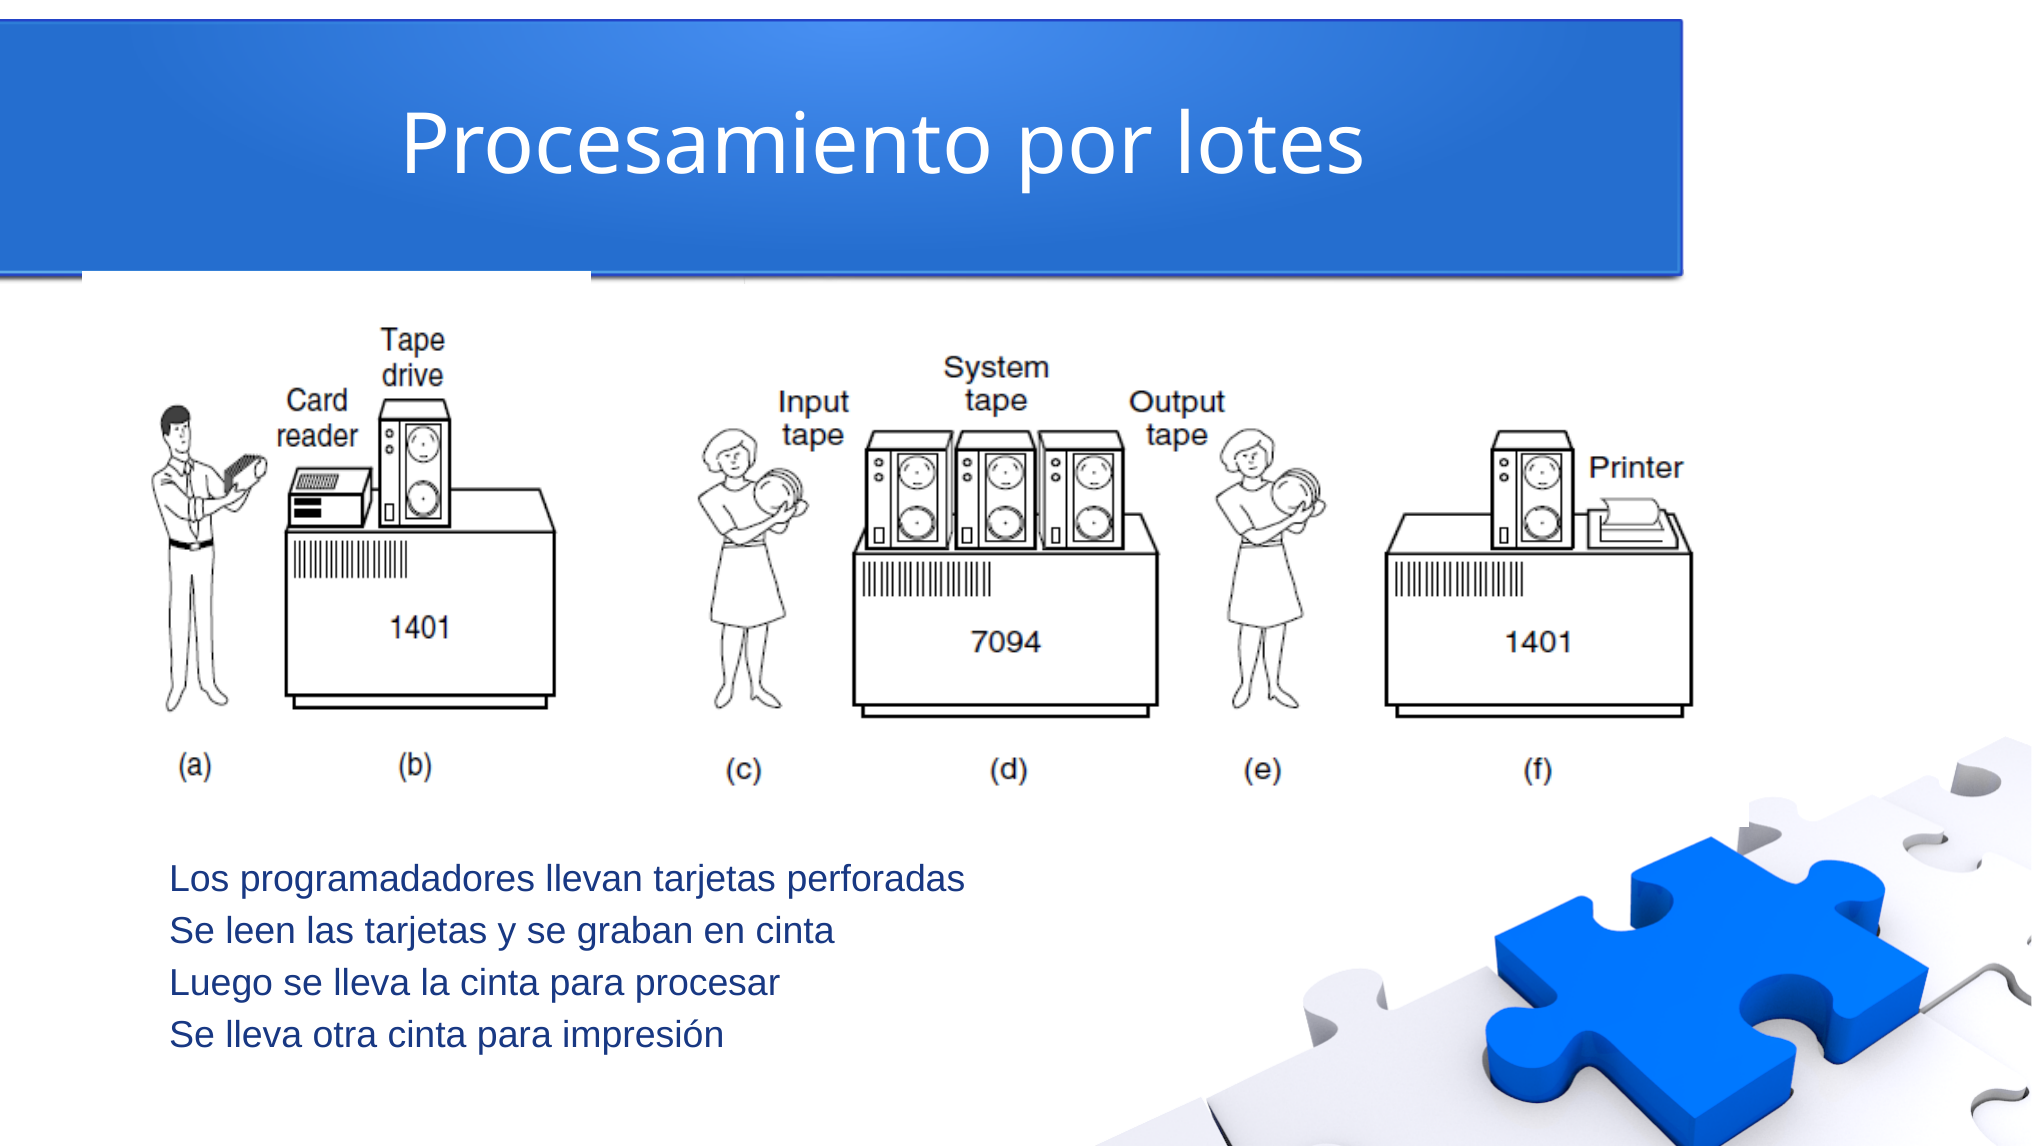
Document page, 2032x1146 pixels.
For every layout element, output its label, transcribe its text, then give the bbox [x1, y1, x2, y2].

picture [677, 307, 2032, 1146]
text_box Los programadadores llevan tarjetas perforadas Se leen las tarjetas y se graban en cinta Luego se lleva la cinta para procesar Se lleva otra cinta para impresión [154, 850, 1037, 1064]
picture [0, 19, 1689, 804]
title Procesamiento por lotes [101, 45, 1666, 237]
